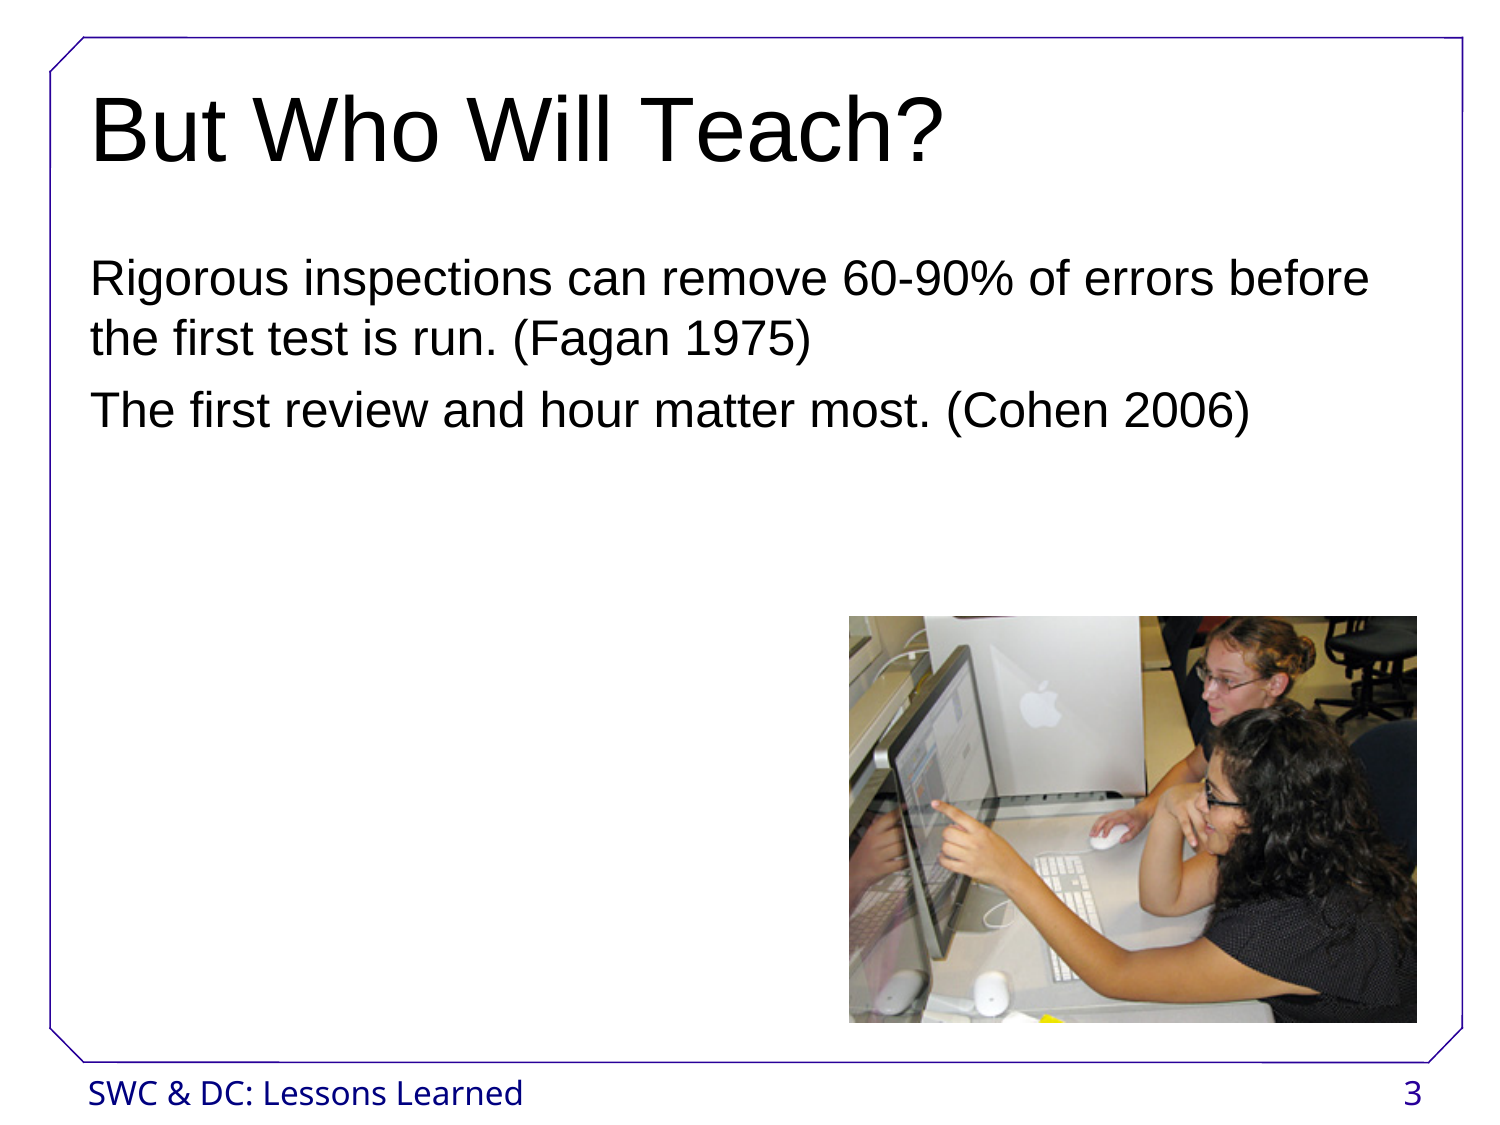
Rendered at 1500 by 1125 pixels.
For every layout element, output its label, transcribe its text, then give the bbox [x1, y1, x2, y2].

text_box But Who Will Teach? [75, 62, 1113, 233]
picture [849, 616, 1417, 1023]
list Rigorous inspections can remove 60-90% of errors before the first test is run. (Fagan 1975) The first review and hour matter most. (Cohen 2006) [75, 237, 1426, 538]
